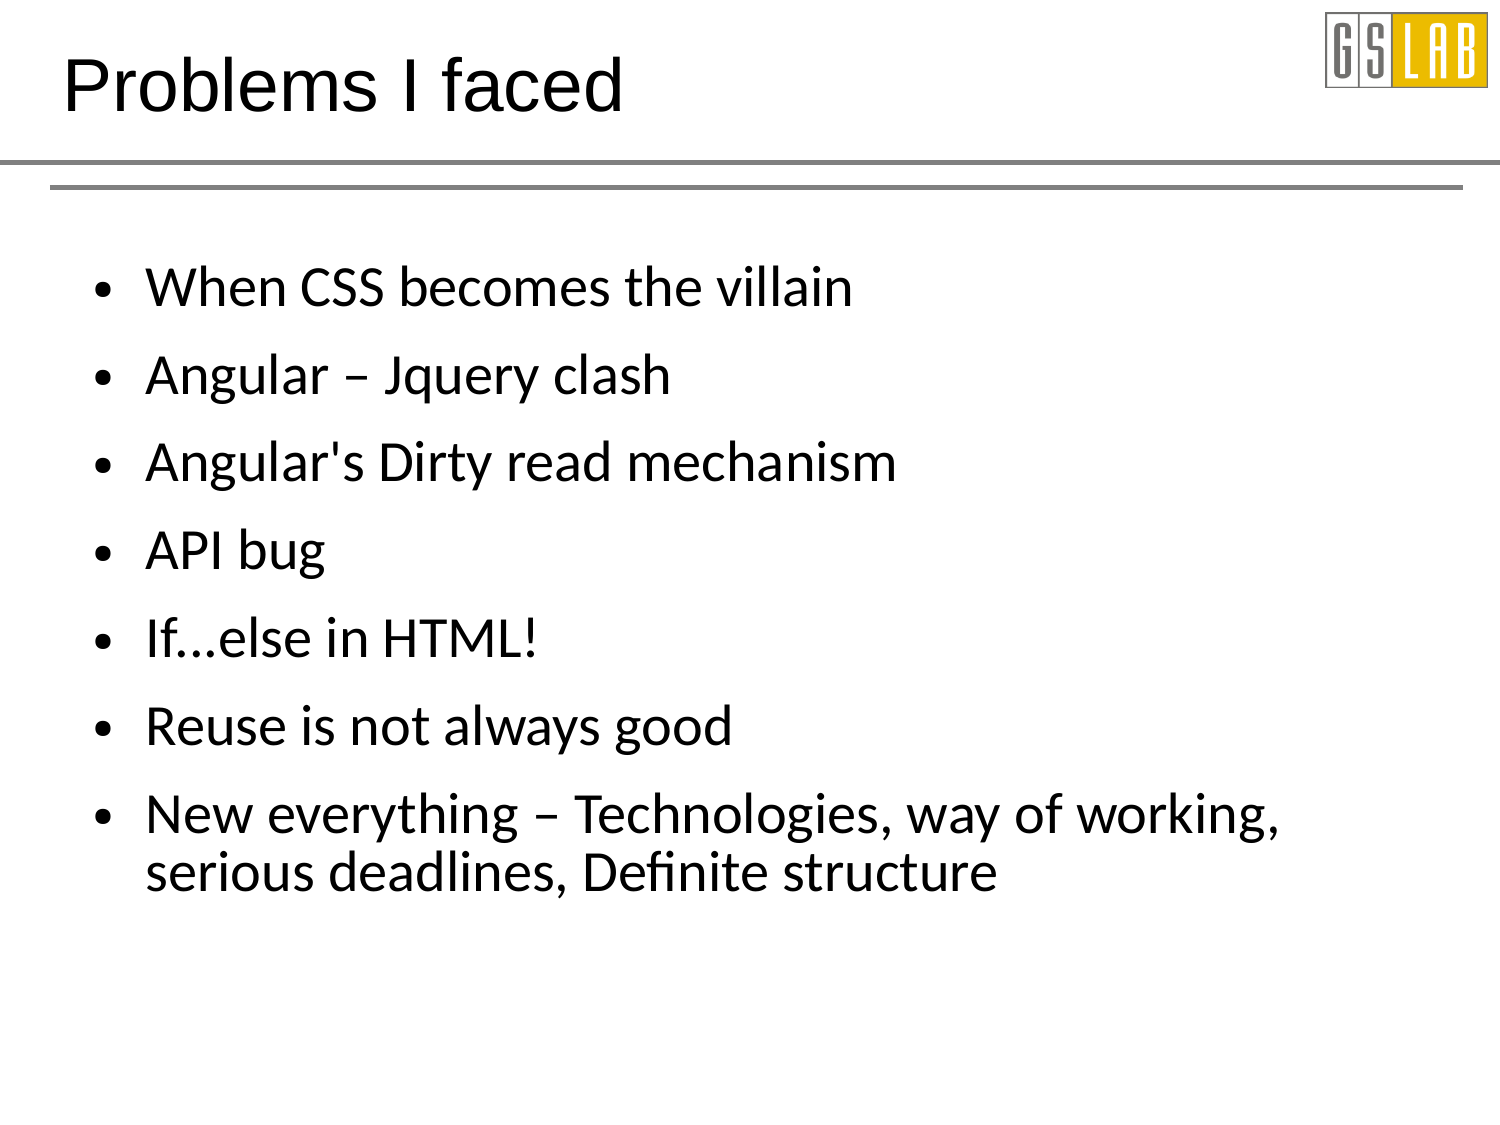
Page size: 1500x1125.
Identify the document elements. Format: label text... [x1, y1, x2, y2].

list When CSS becomes the villain Angular – Jquery clash Angular's Dirty read mechanism API bug If...else in HTML! Reuse is not always good New everything – Technologies, way of working, serious deadlines, Definite structure [75, 262, 1425, 1050]
picture [1325, 12, 1488, 88]
title Problems I faced [62, 32, 1413, 138]
